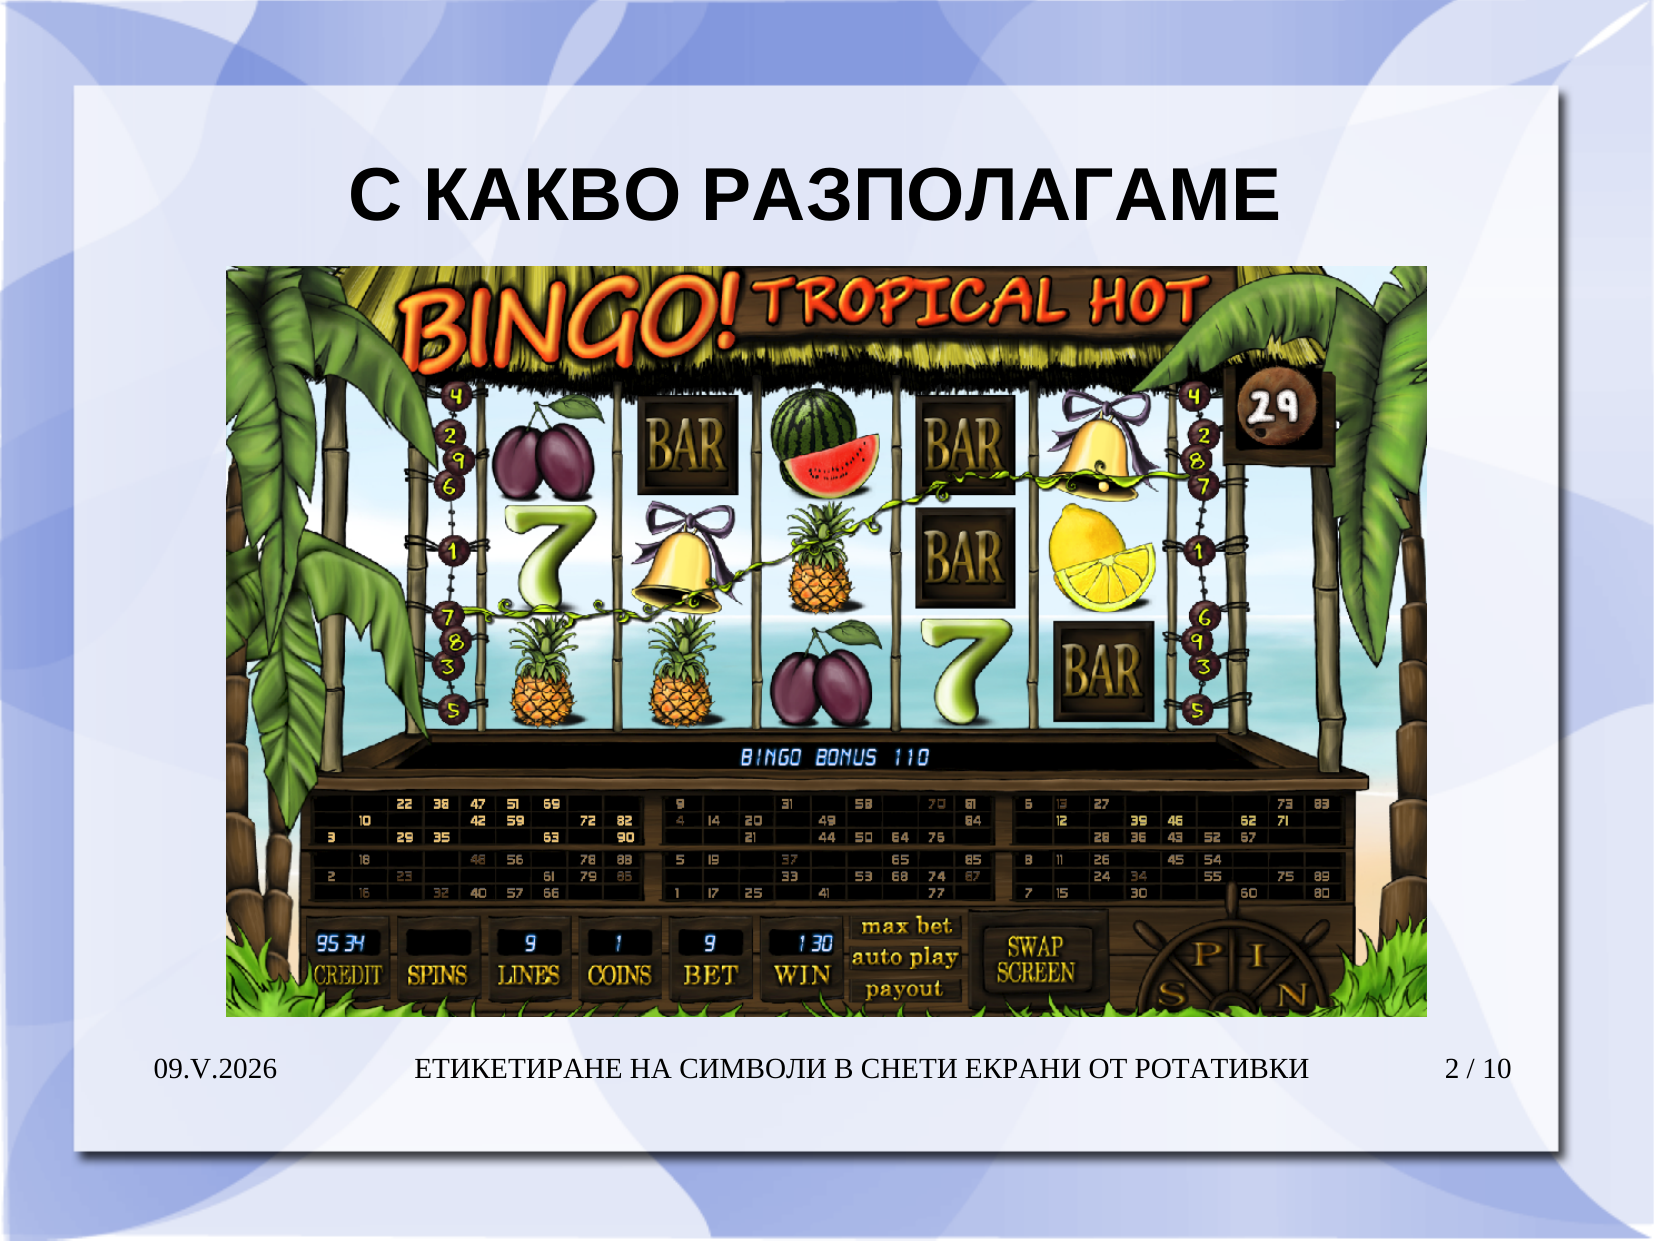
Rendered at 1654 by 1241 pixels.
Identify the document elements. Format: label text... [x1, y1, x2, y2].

picture [0, 0, 1654, 1241]
title С какво разполагаме [88, 90, 1542, 298]
